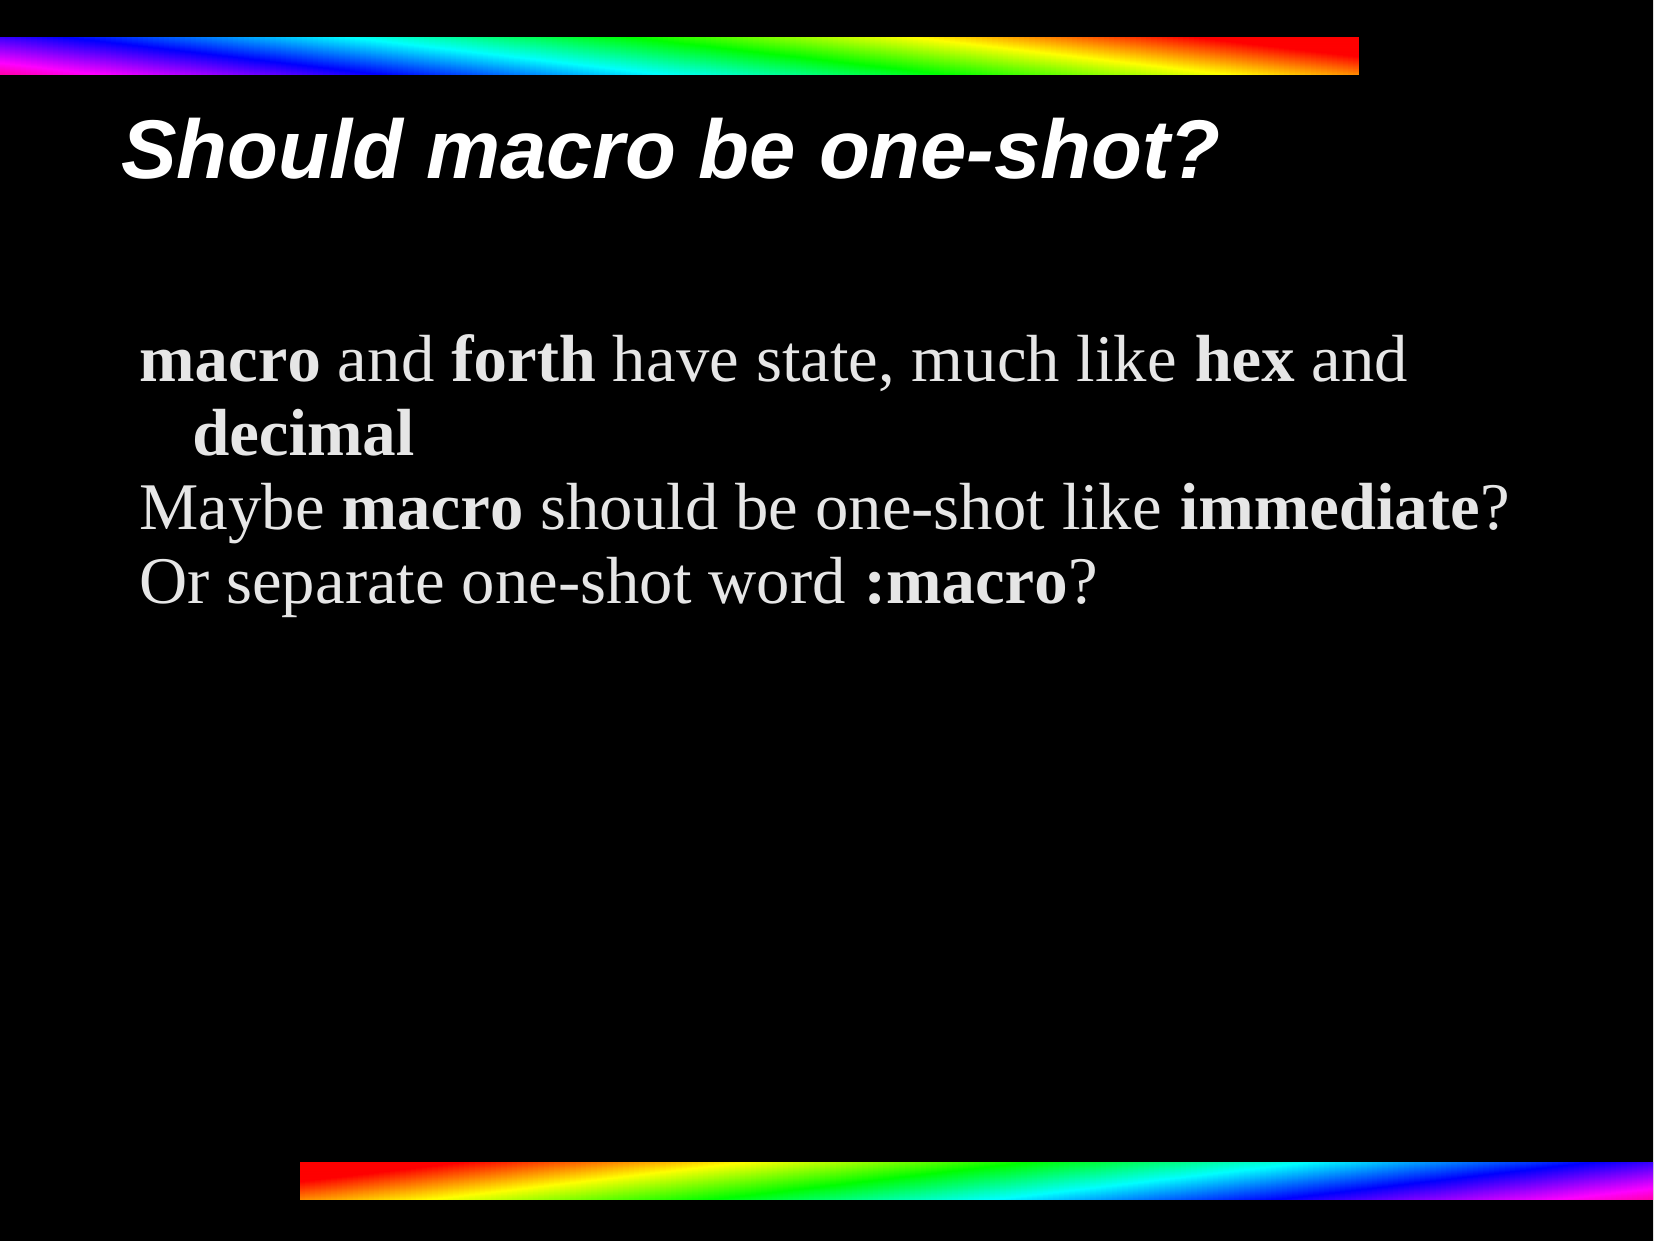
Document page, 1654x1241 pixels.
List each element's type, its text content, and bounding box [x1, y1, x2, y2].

picture [0, 0, 1654, 1241]
list macro and forth have state, much like hex and decimal Maybe macro should be one-shot like immediate? Or separate one-shot word :macro? [121, 322, 1561, 1133]
title Should macro be one-shot? [121, 46, 1534, 254]
